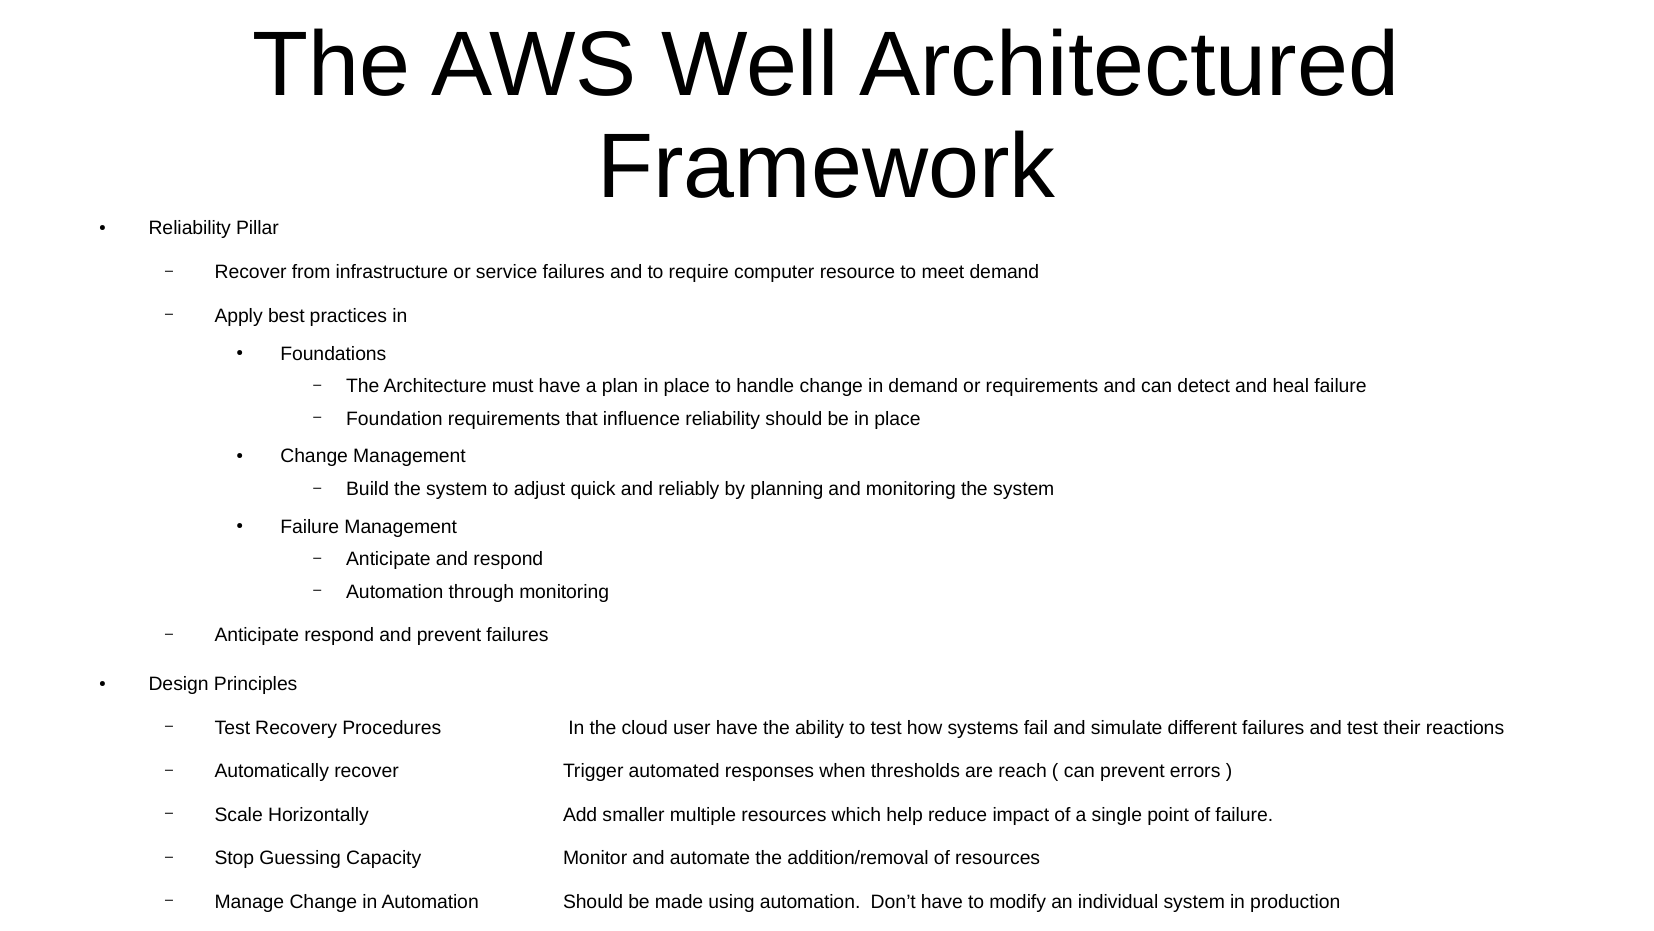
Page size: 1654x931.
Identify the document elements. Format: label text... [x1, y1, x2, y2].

list Reliability Pillar Recover from infrastructure or service failures and to require computer resource to meet demand Apply best practices in Foundations The Architecture must have a plan in place to handle change in demand or requirements and can detect and heal failure Foundation requirements that influence reliability should be in place Change Management Build the system to adjust quick and reliably by planning and monitoring the system Failure Management Anticipate and respond Automation through monitoring Anticipate respond and prevent failures Design Principles Test Recovery Procedures In the cloud user have the ability to test how systems fail and simulate different failures and test their reactions Automatically recover Trigger automated responses when thresholds are reach ( can prevent errors ) Scale Horizontally Add smaller multiple resources which help reduce impact of a single point of failure. Stop Guessing Capacity Monitor and automate the addition/removal of resources Manage Change in Automation Should be made using automation. Don’t have to modify an individual system in production [82, 217, 1621, 916]
title The AWS Well Architectured Framework [82, 12, 1571, 217]
